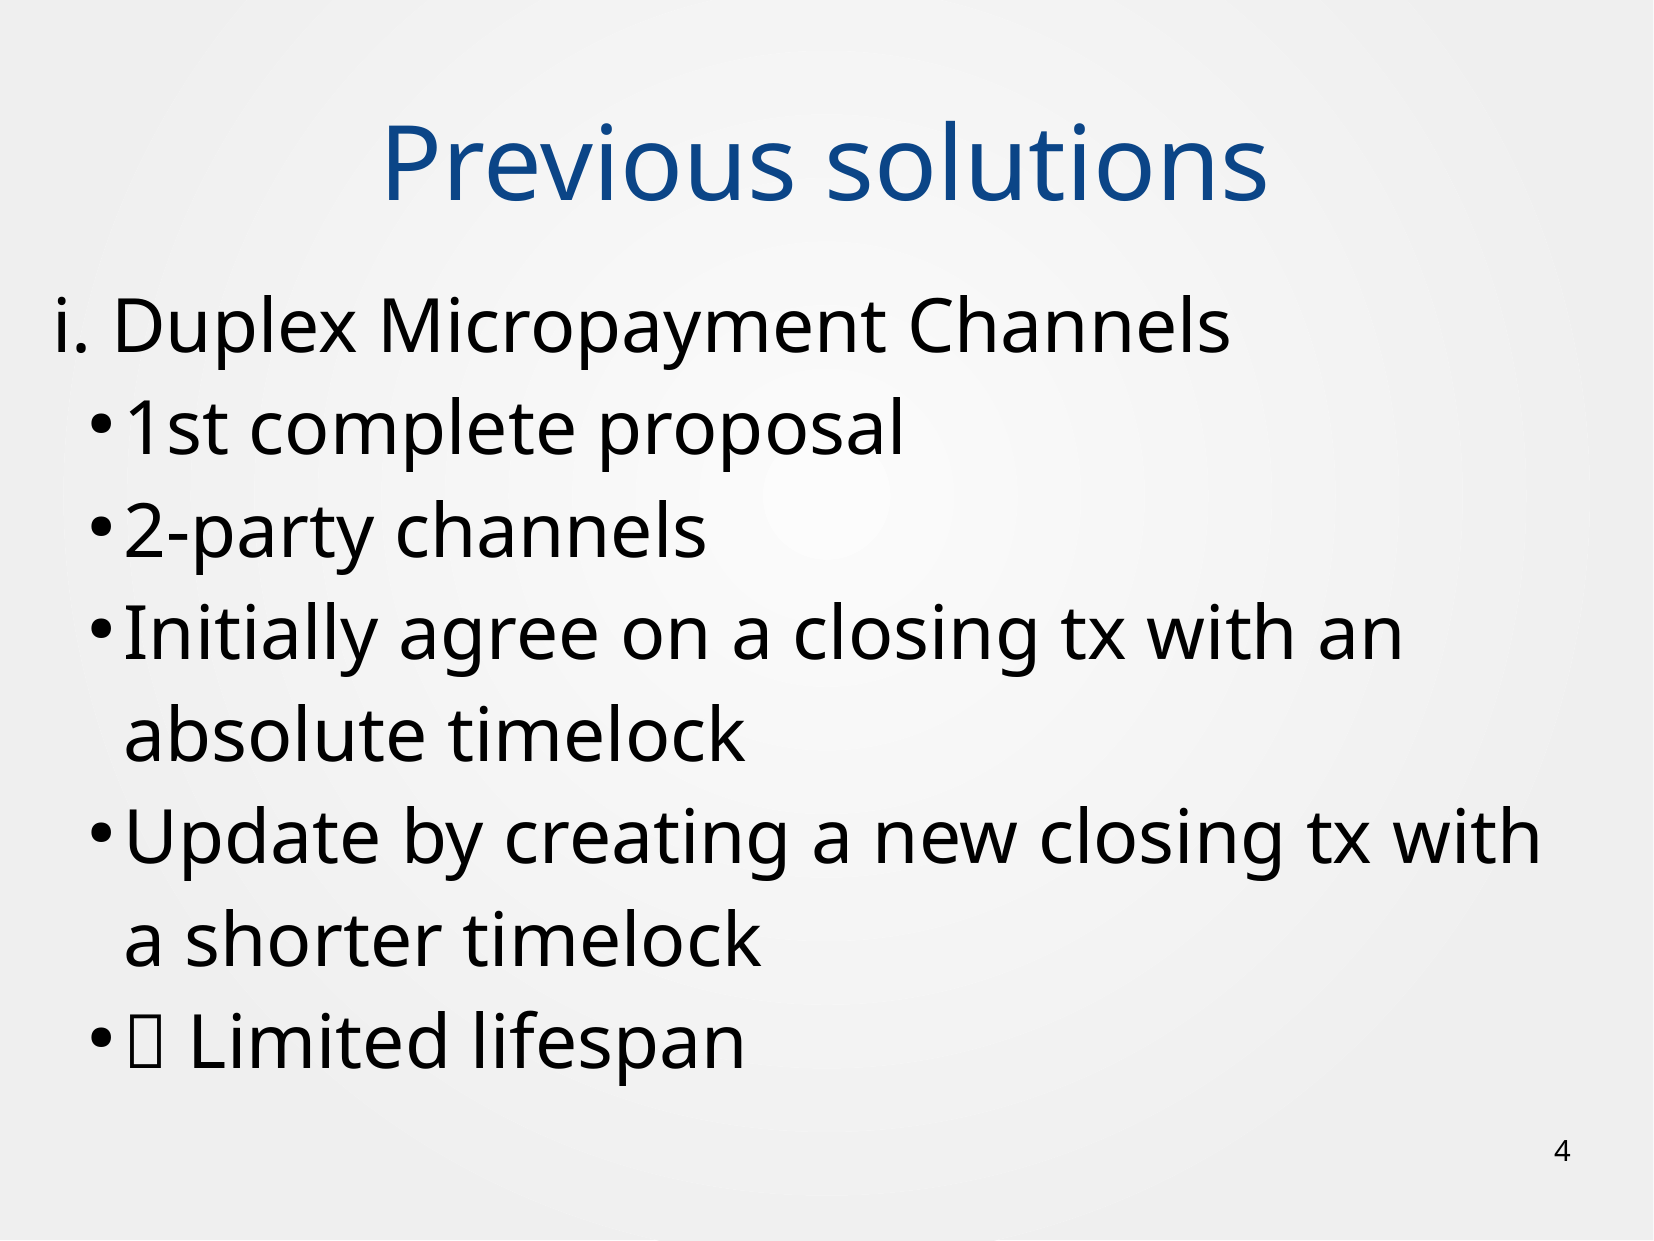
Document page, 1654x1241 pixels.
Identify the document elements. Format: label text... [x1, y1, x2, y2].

subtitle Duplex Micropayment Channels 1st complete proposal 2-party channels Initially agree on a closing tx with an absolute timelock Update by creating a new closing tx with a shorter timelock ❌ Limited lifespan [52, 272, 1591, 1188]
title Previous solutions [379, 88, 1274, 231]
